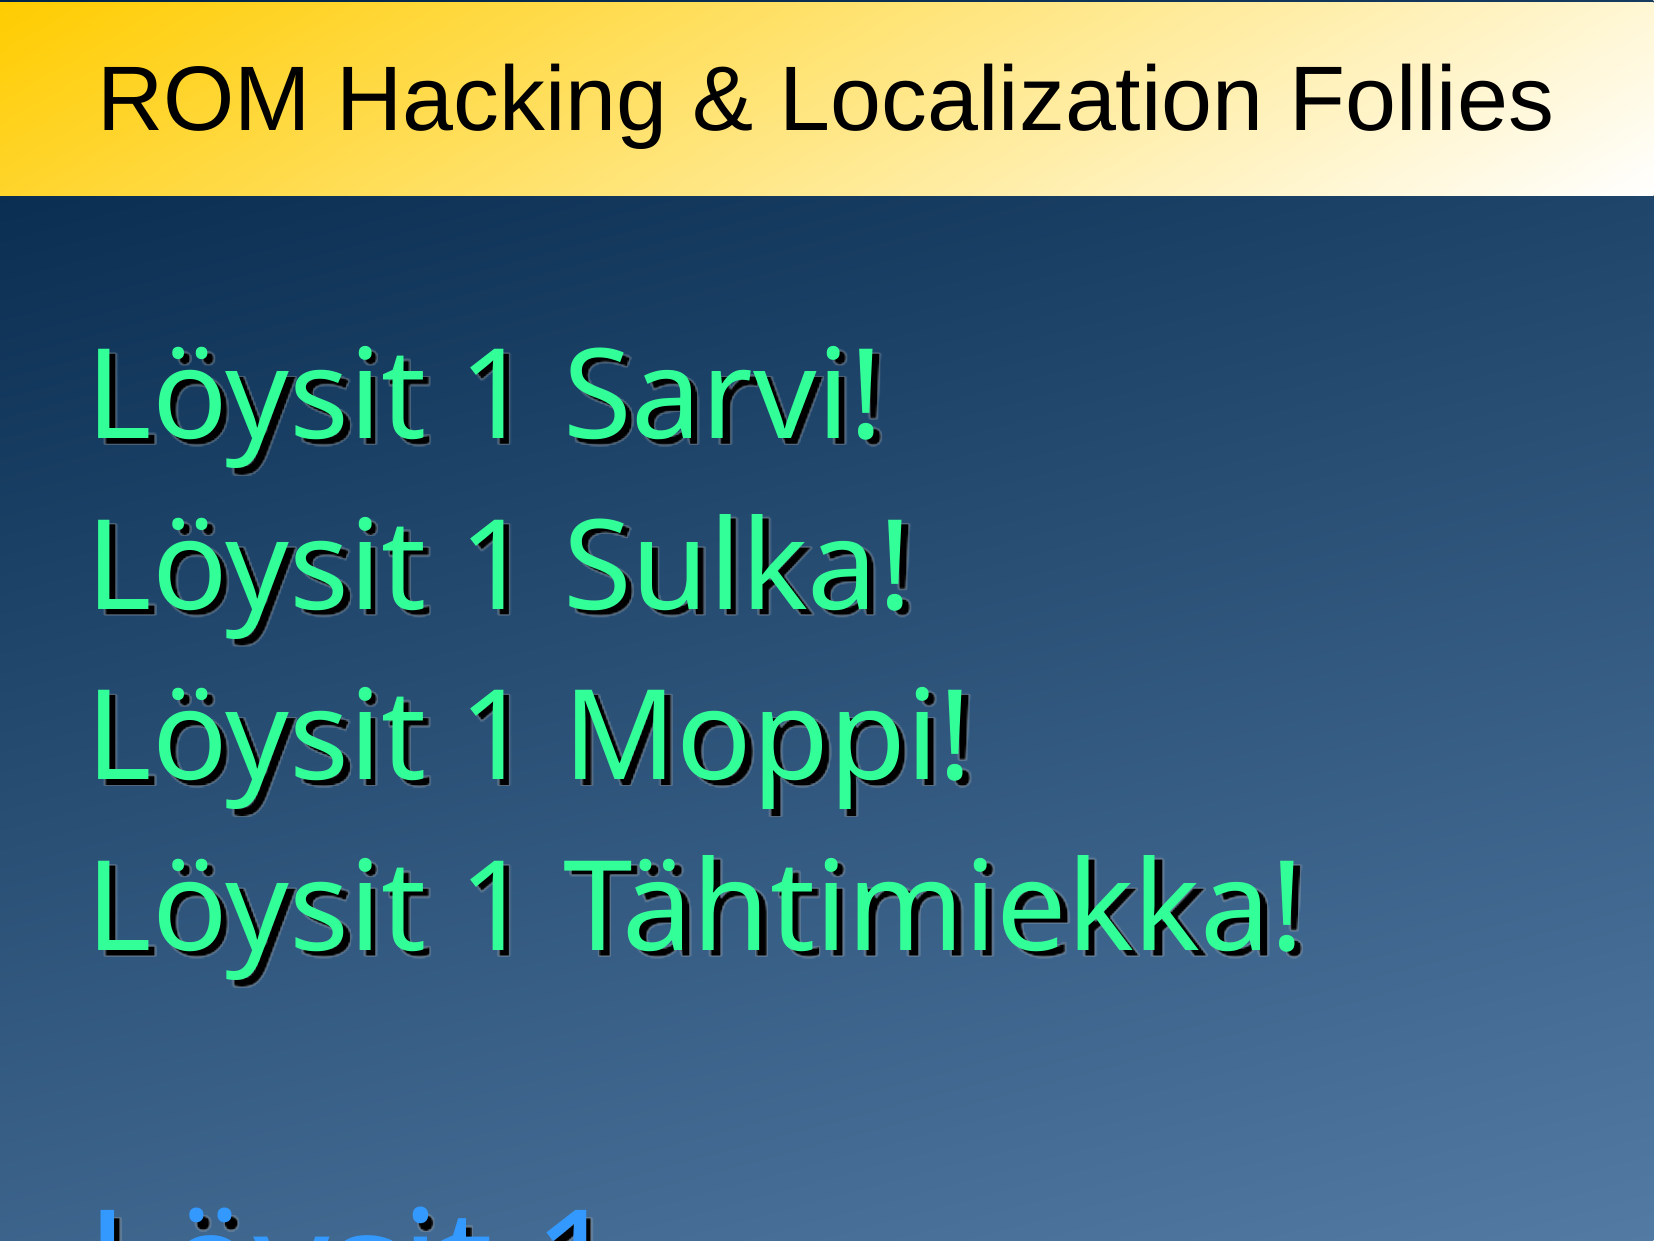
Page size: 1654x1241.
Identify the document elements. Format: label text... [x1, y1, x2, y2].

title ROM Hacking & Localization Follies [0, 2, 1654, 196]
subtitle Löysit 1 Sarvi! Löysit 1 Sulka! Löysit 1 Moppi! Löysit 1 Tähtimiekka! Löysit 1 >ITEM_NAME< [86, 304, 1576, 1127]
